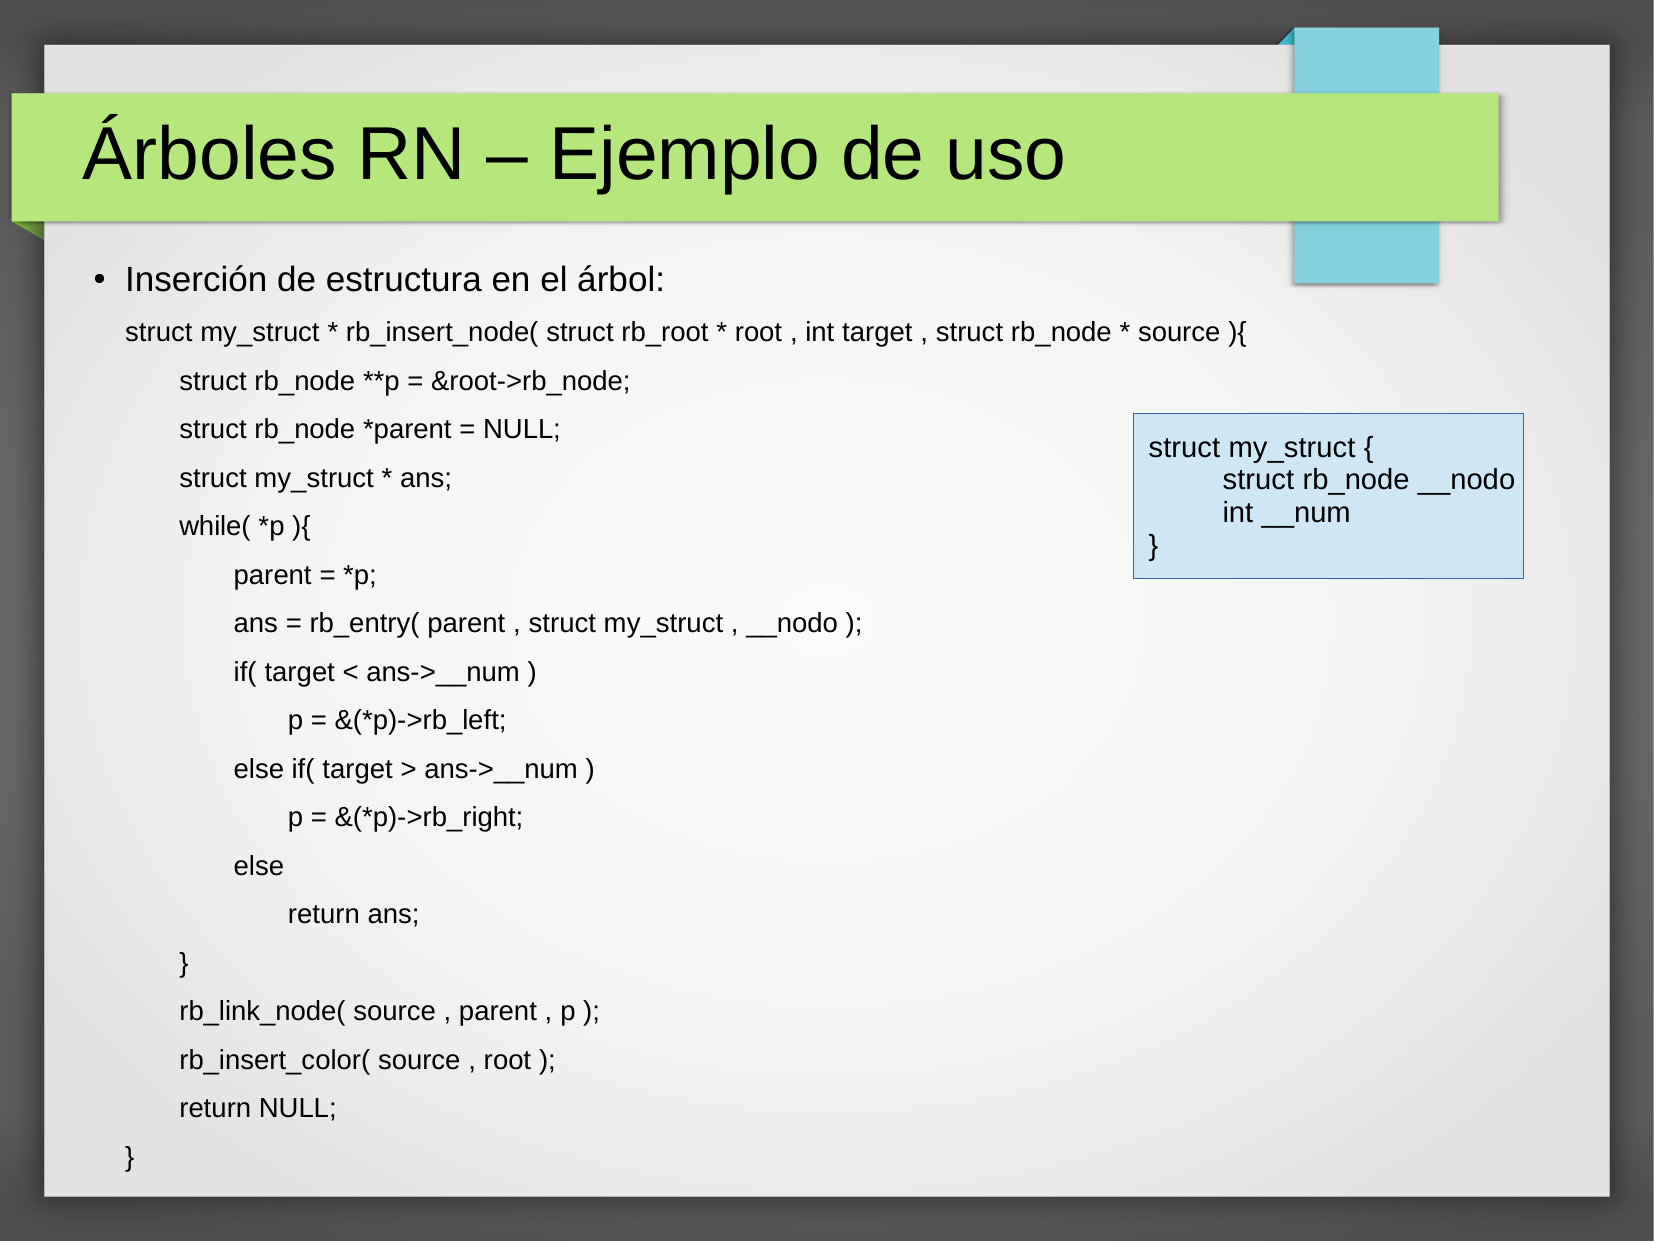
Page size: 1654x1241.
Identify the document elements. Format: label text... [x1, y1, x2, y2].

title Árboles RN – Ejemplo de uso [82, 94, 1264, 213]
text_box struct my_struct { struct rb_node __nodo int __num } [1133, 413, 1524, 579]
list Inserción de estructura en el árbol: struct my_struct * rb_insert_node( struct rb_root * root , int target , struct rb_node * source ){ struct rb_node **p = &root->rb_node; struct rb_node *parent = NULL; struct my_struct * ans; while( *p ){ parent = *p; ans = rb_entry( parent , struct my_struct , __nodo ); if( target < ans->__num ) p = &(*p)->rb_left; else if( target > ans->__num ) p = &(*p)->rb_right; else return ans; } rb_link_node( source , parent , p ); rb_insert_color( source , root ); return NULL; } [82, 259, 1571, 1182]
picture [0, 0, 1654, 1241]
